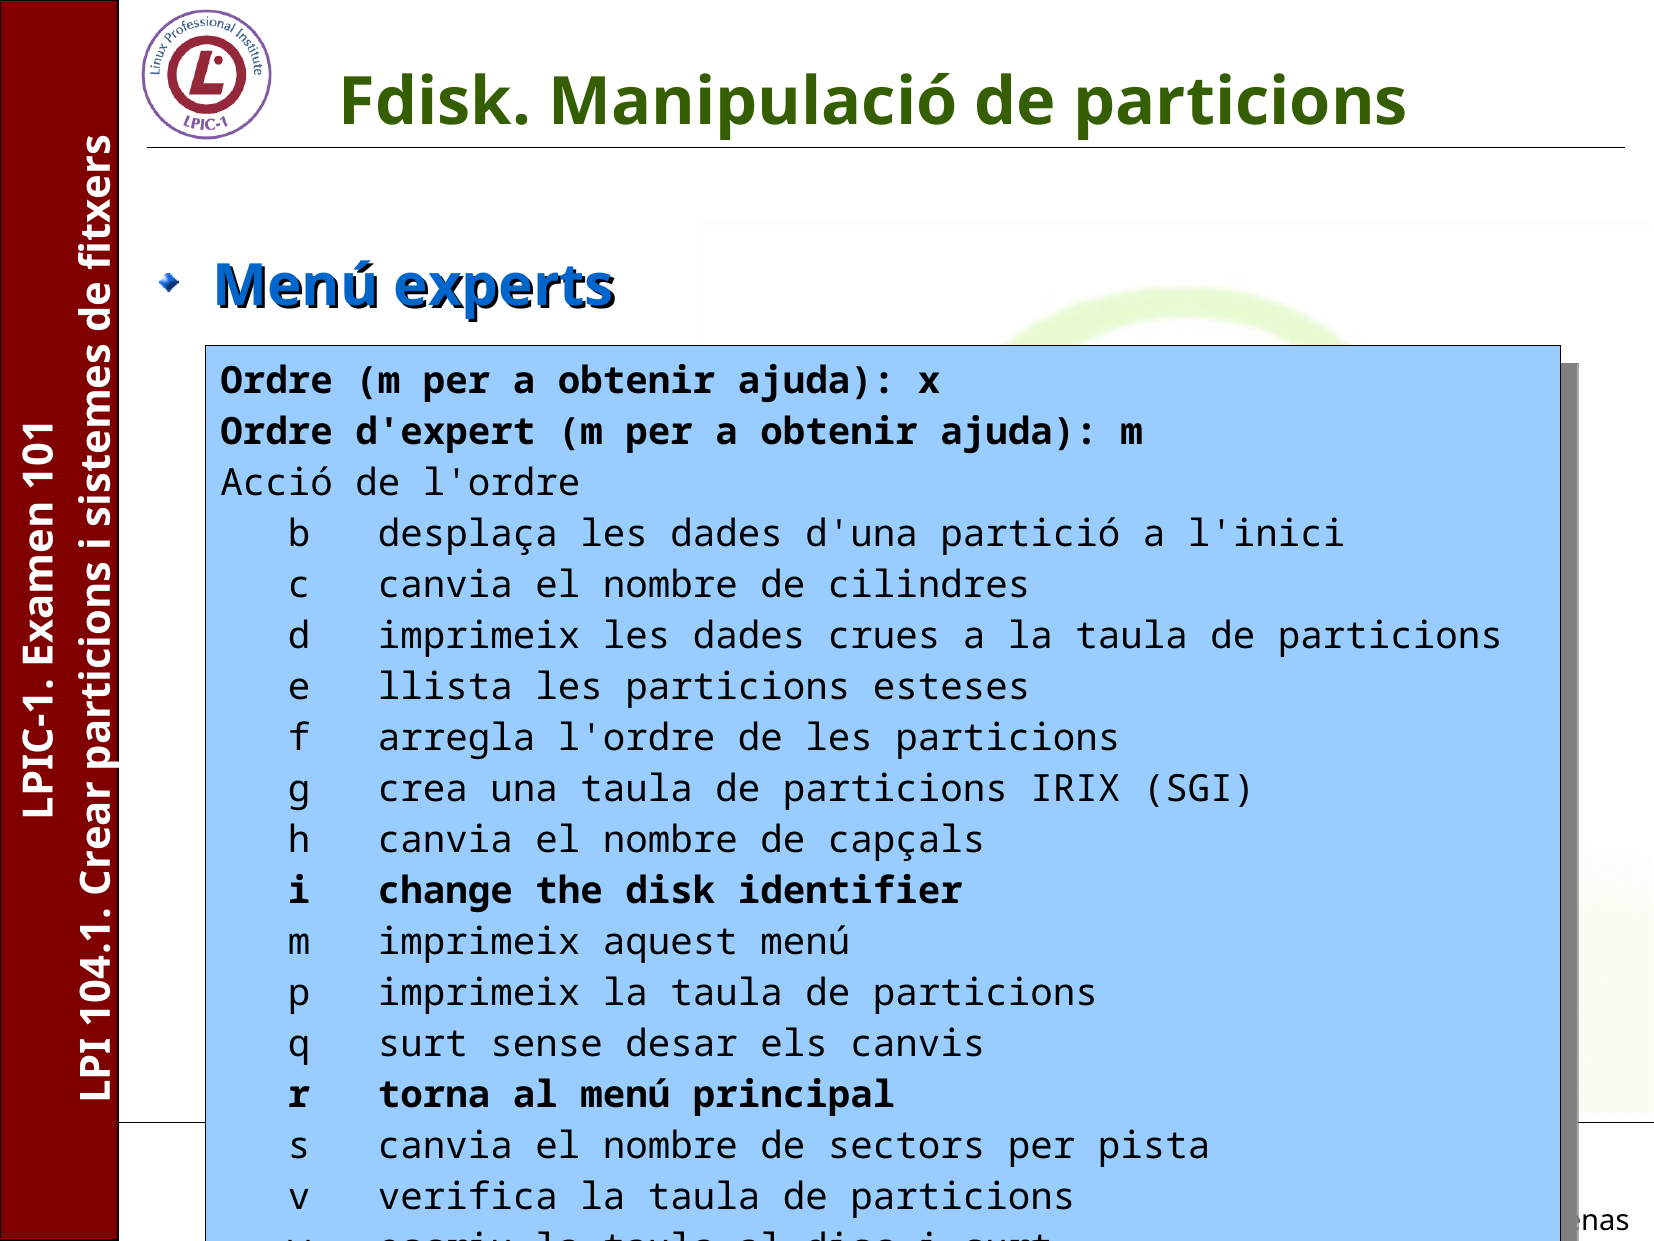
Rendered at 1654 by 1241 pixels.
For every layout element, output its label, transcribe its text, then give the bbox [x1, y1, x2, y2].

picture [700, 217, 1654, 1113]
title Fdisk. Manipulació de particions [129, 55, 1619, 142]
list Menú experts [141, 242, 1630, 1078]
text_box Ordre (m per a obtenir ajuda): x Ordre d'expert (m per a obtenir ajuda): m Acció de l'ordre b desplaça les dades d'una partició a l'inici c canvia el nombre de cilindres d imprimeix les dades crues a la taula de particions e llista les particions esteses f arregla l'ordre de les particions g crea una taula de particions IRIX (SGI) h canvia el nombre de capçals i change the disk identifier m imprimeix aquest menú p imprimeix la taula de particions q surt sense desar els canvis r torna al menú principal s canvia el nombre de sectors per pista v verifica la taula de particions w escriu la taula al disc i surt [205, 345, 1561, 1074]
picture [135, 5, 277, 55]
